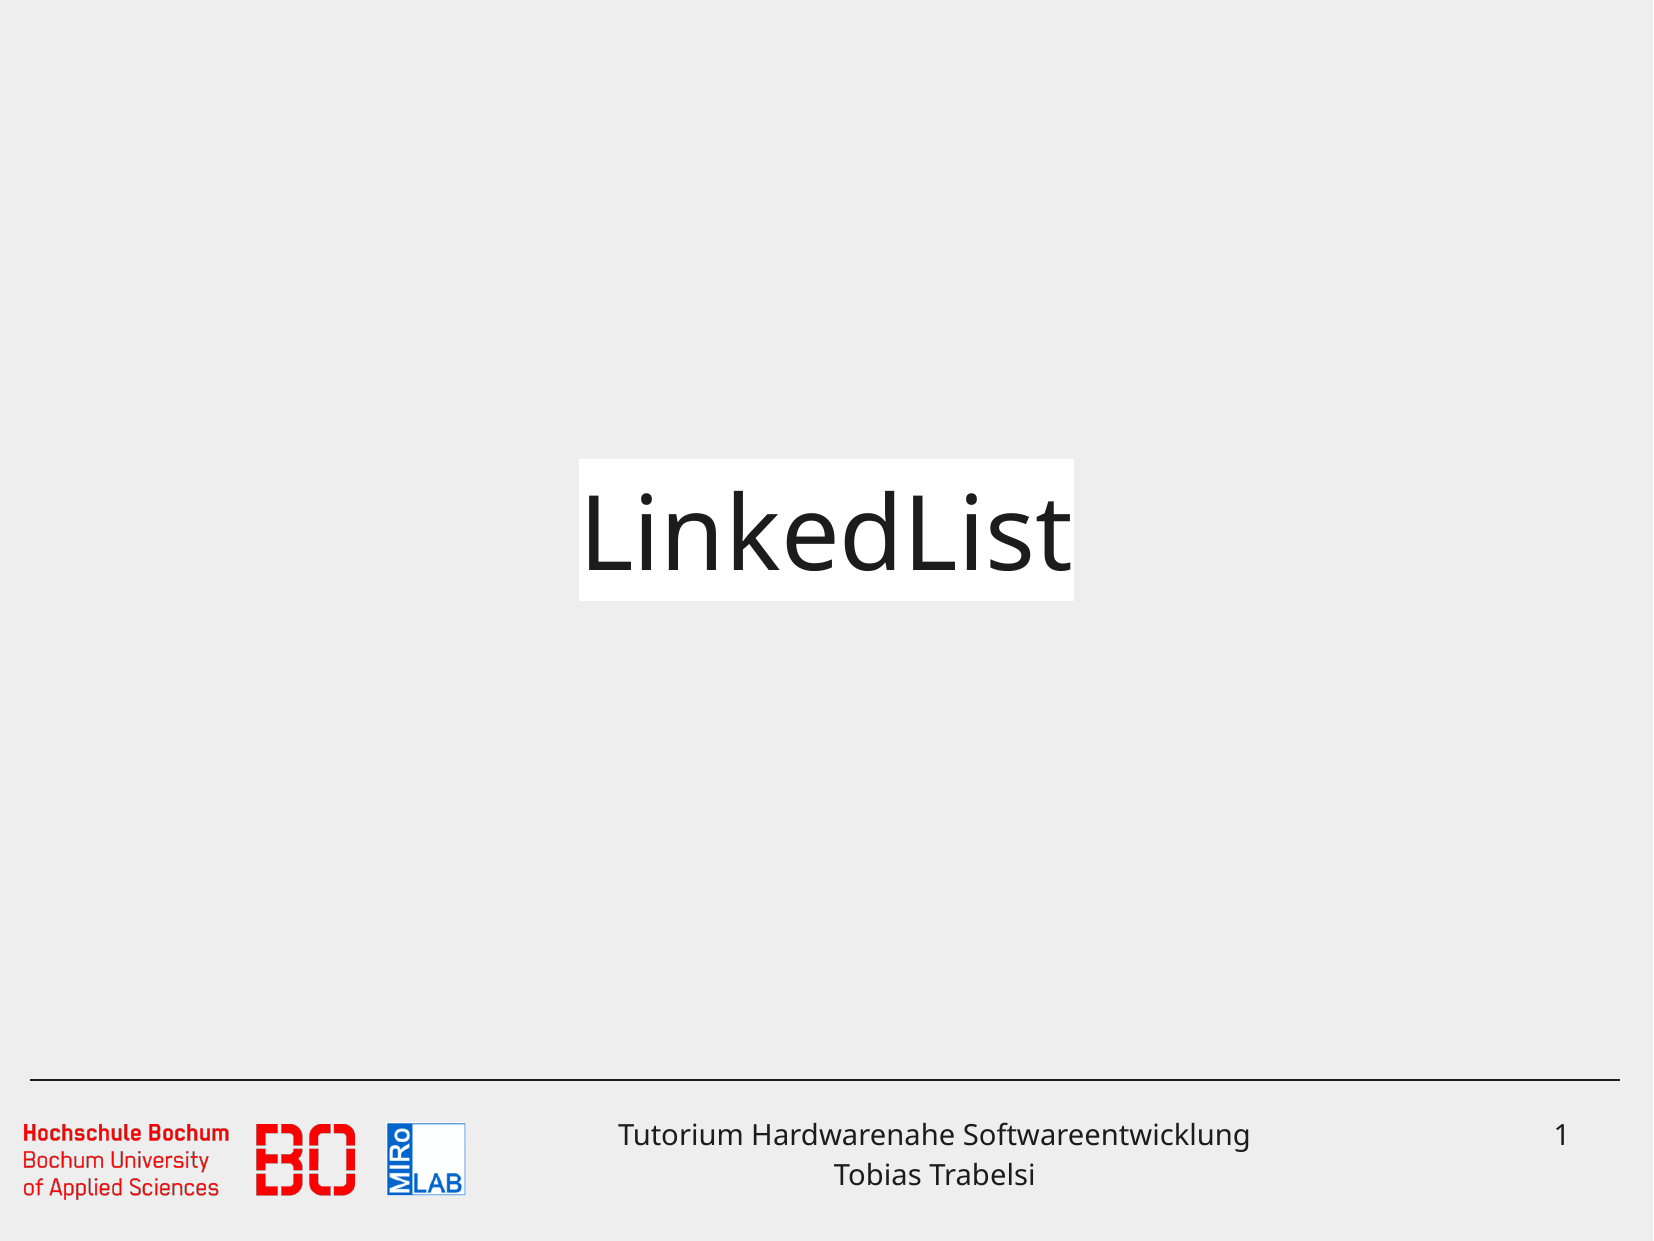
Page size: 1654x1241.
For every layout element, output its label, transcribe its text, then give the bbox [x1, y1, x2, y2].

subtitle LinkedList [82, 49, 1571, 1010]
picture [24, 1124, 355, 1200]
picture [386, 1122, 466, 1196]
